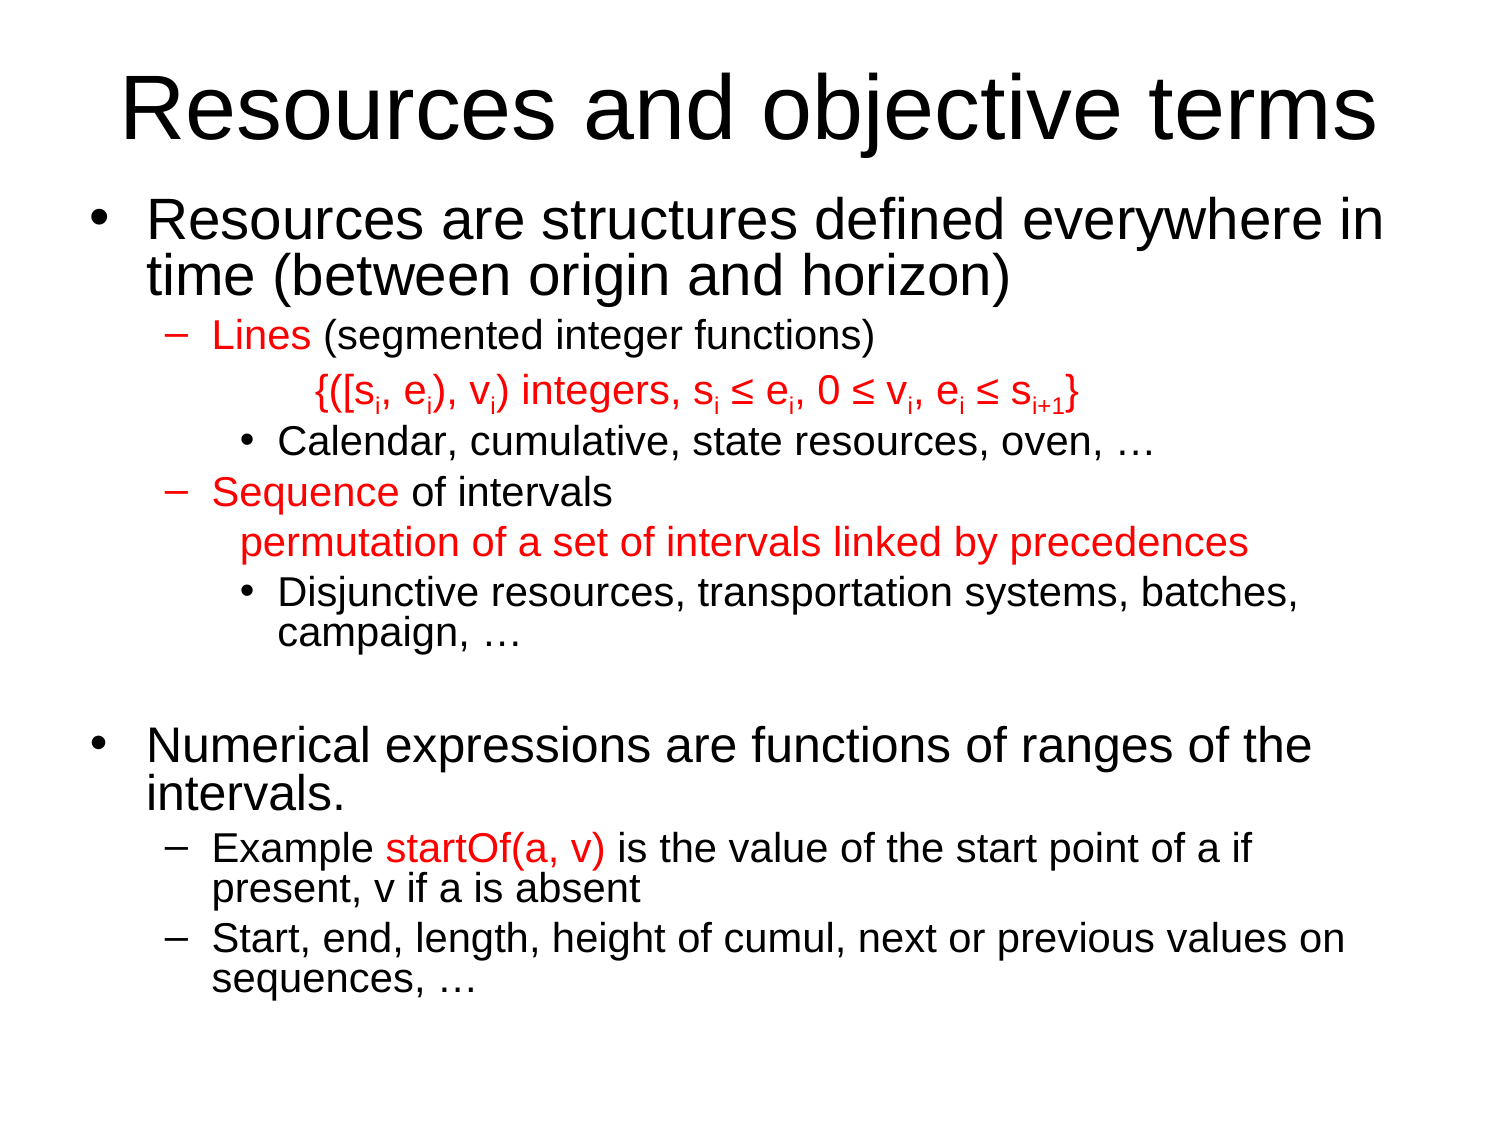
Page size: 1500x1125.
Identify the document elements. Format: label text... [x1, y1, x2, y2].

title Resources and objective terms [75, 24, 1426, 180]
list Resources are structures defined everywhere in time (between origin and horizon) Lines (segmented integer functions) {([si, ei), vi) integers, si ≤ ei, 0 ≤ vi, ei ≤ si+1} Calendar, cumulative, state resources, oven, … Sequence of intervals permutation of a set of intervals linked by precedences Disjunctive resources, transportation systems, batches, campaign, … Numerical expressions are functions of ranges of the intervals. Example startOf(a, v) is the value of the start point of a if present, v if a is absent Start, end, length, height of cumul, next or previous values on sequences, … [75, 187, 1426, 1075]
